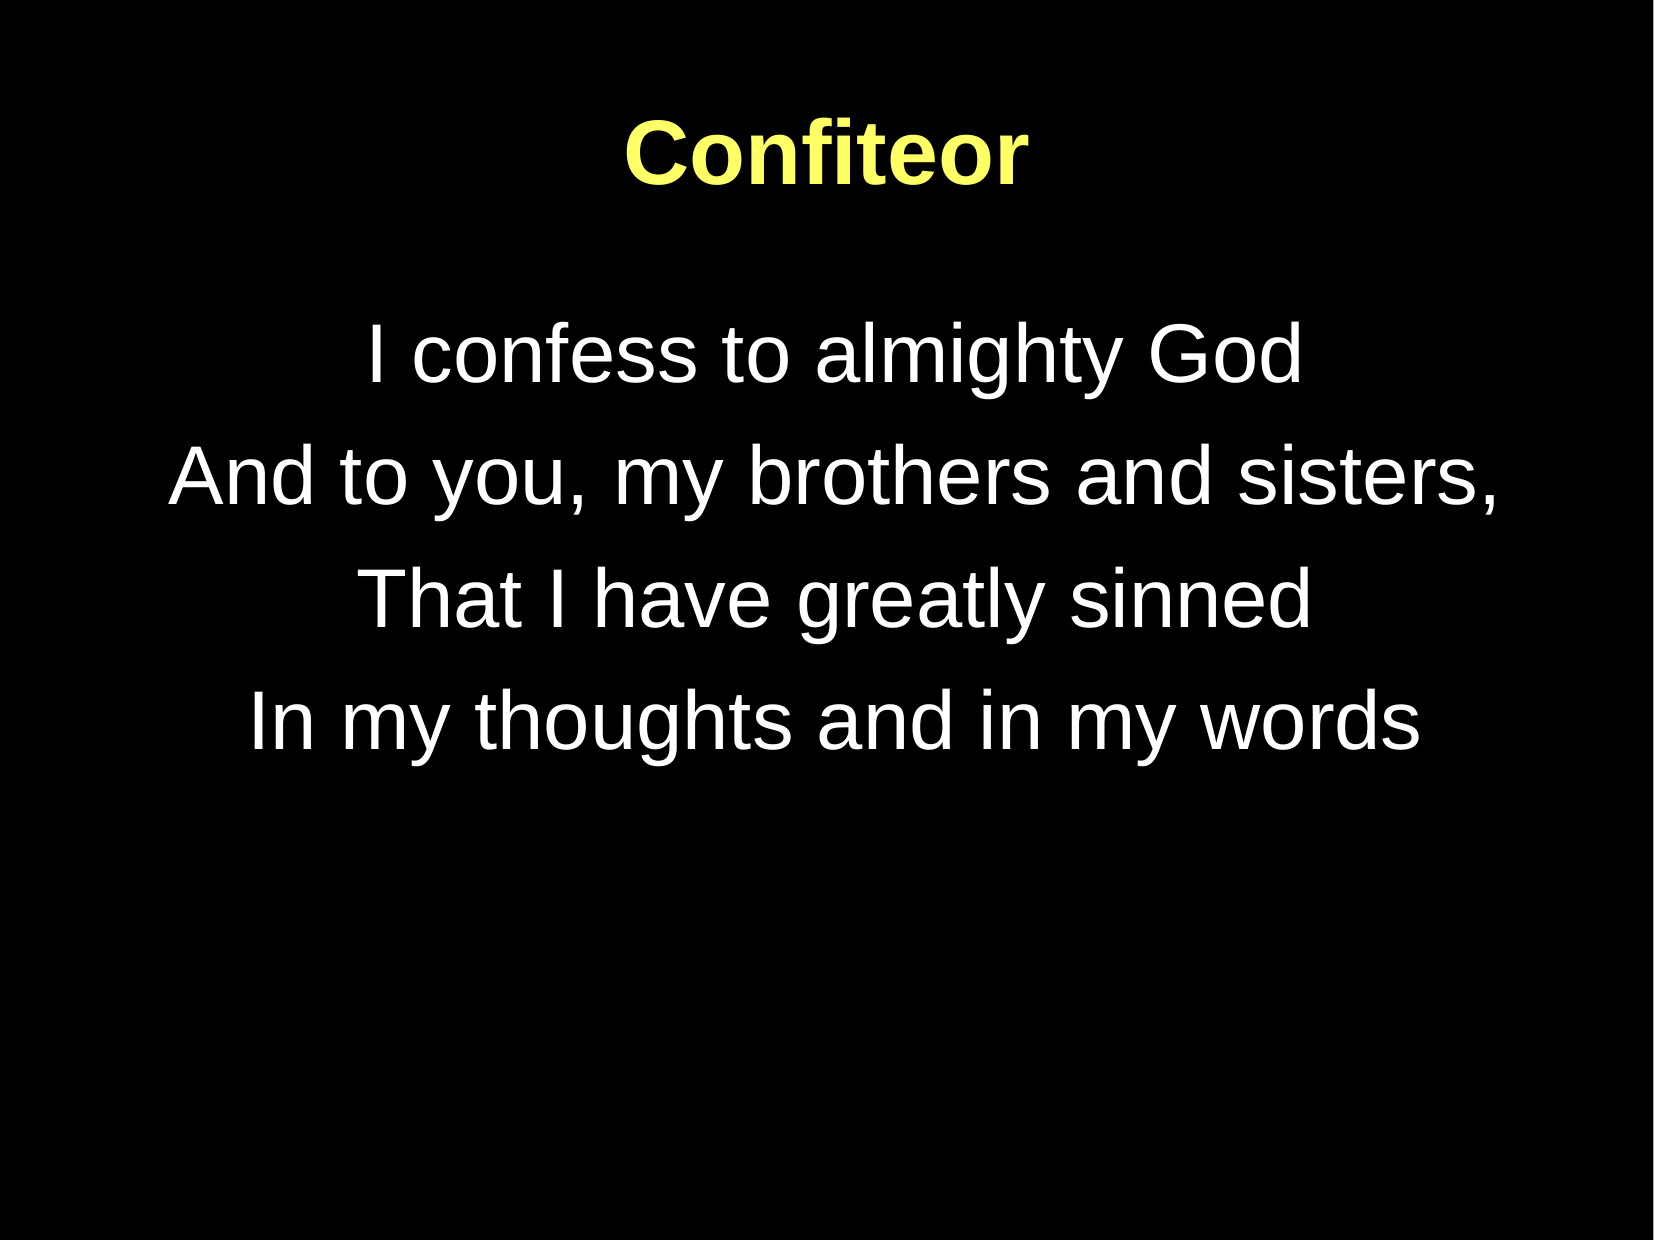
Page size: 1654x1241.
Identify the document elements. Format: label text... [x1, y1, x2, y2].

list I confess to almighty God And to you, my brothers and sisters, That I have greatly sinned In my thoughts and in my words [0, 307, 1654, 1229]
title Confiteor [82, 49, 1571, 257]
